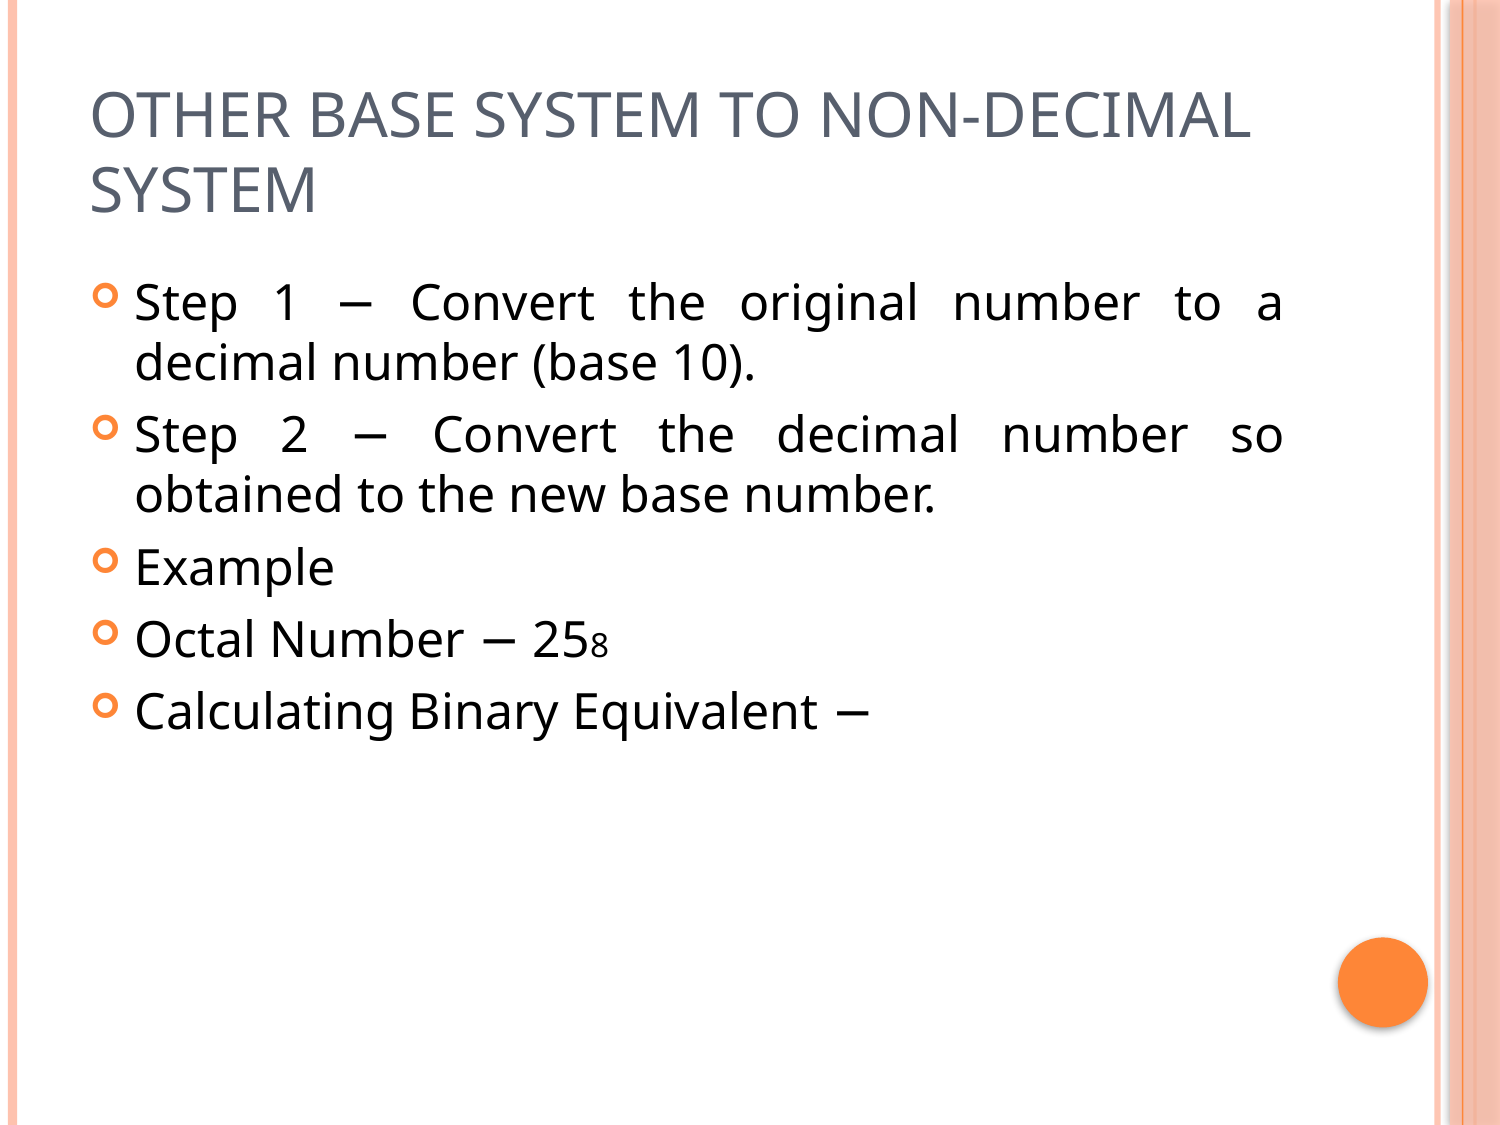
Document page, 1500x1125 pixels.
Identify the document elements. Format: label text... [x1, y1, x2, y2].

title Other Base System to Non-Decimal System [75, 45, 1300, 233]
list Step 1 − Convert the original number to a decimal number (base 10). Step 2 − Convert the decimal number so obtained to the new base number. Example Octal Number − 258 Calculating Binary Equivalent − [75, 262, 1300, 1062]
